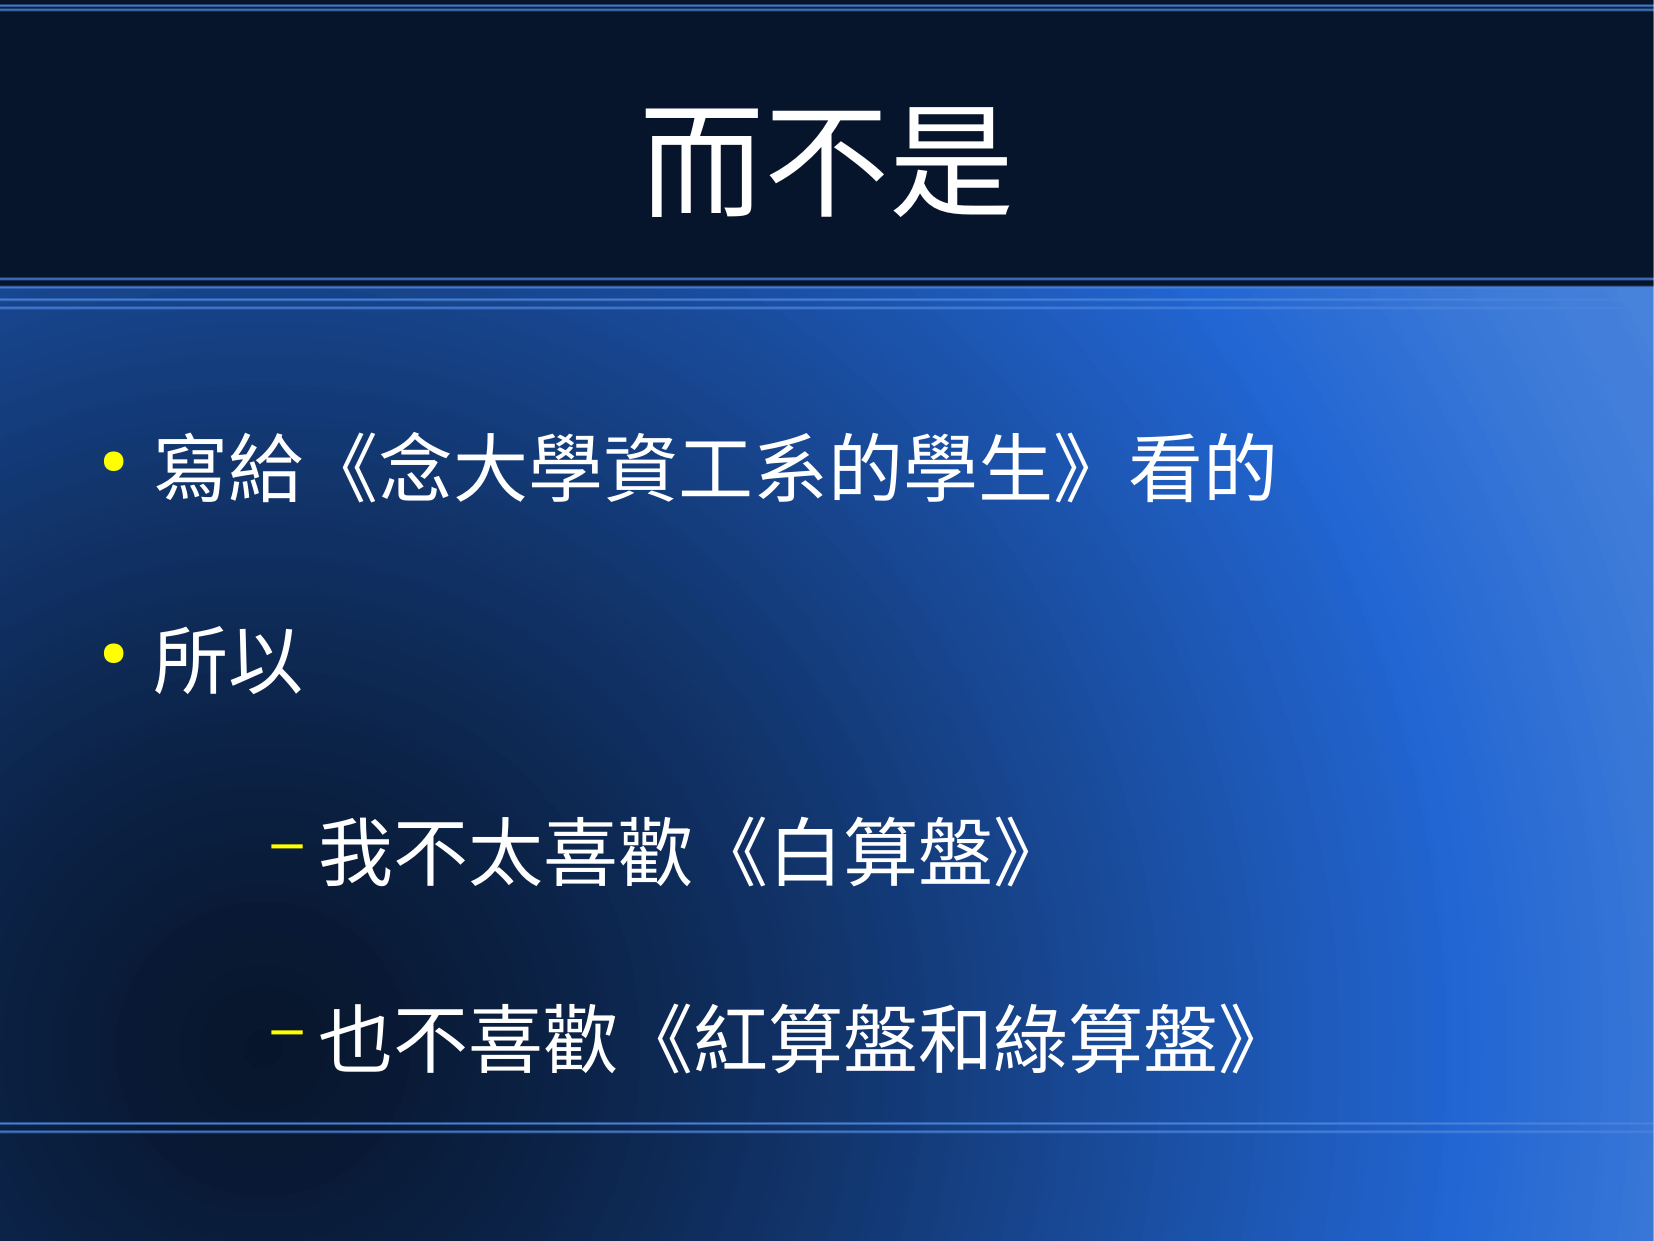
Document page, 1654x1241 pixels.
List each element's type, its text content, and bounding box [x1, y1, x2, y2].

list 寫給《念大學資工系的學生》看的 所以 我不太喜歡《白算盤》 也不喜歡《紅算盤和綠算盤》 [82, 355, 1571, 1241]
picture [0, 0, 1654, 1241]
title 而不是 [82, 49, 1571, 257]
